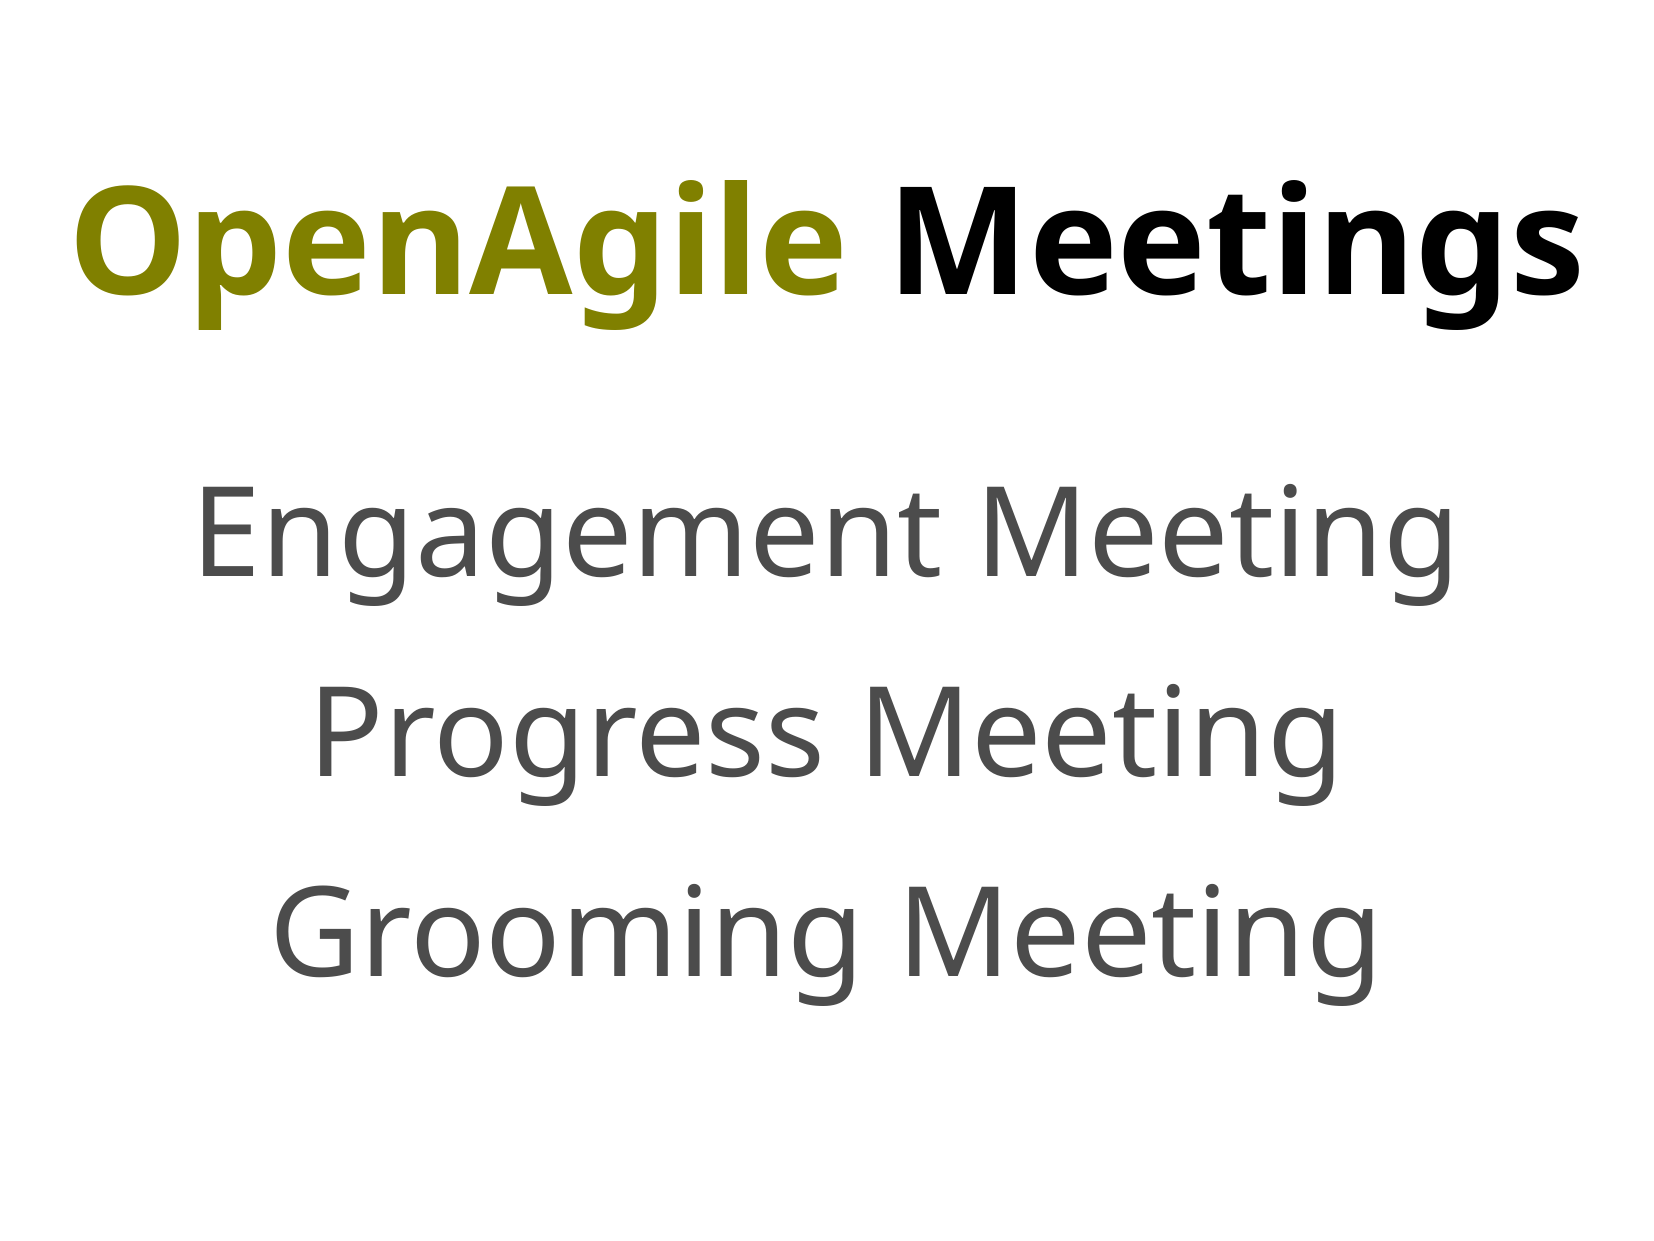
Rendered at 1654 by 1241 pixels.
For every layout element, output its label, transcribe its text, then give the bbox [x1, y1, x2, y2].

list Engagement Meeting Progress Meeting Grooming Meeting [59, 442, 1595, 1241]
title OpenAgile Meetings [59, 59, 1595, 414]
